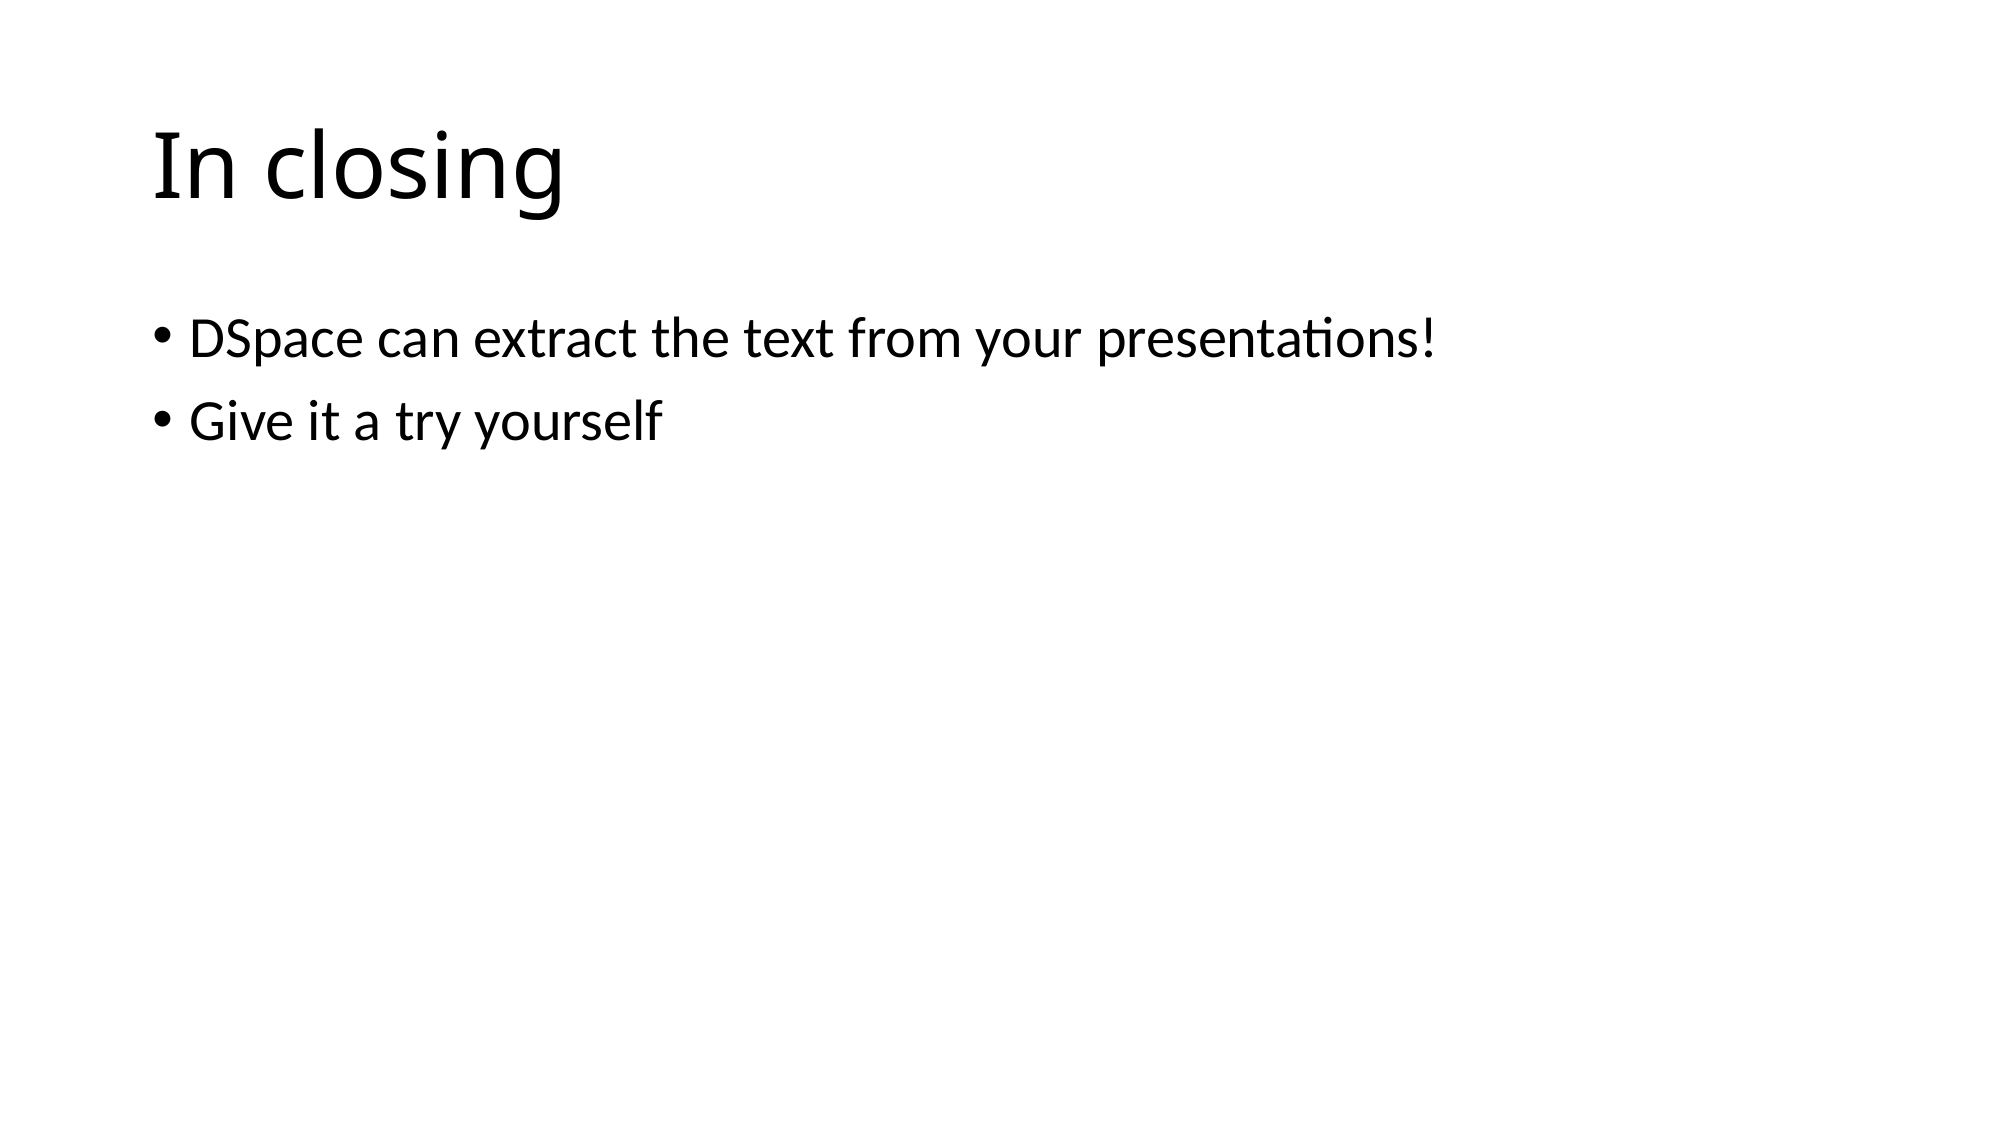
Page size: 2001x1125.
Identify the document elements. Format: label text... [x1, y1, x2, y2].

title In closing [137, 59, 1863, 278]
list DSpace can extract the text from your presentations! Give it a try yourself [137, 299, 1863, 1014]
